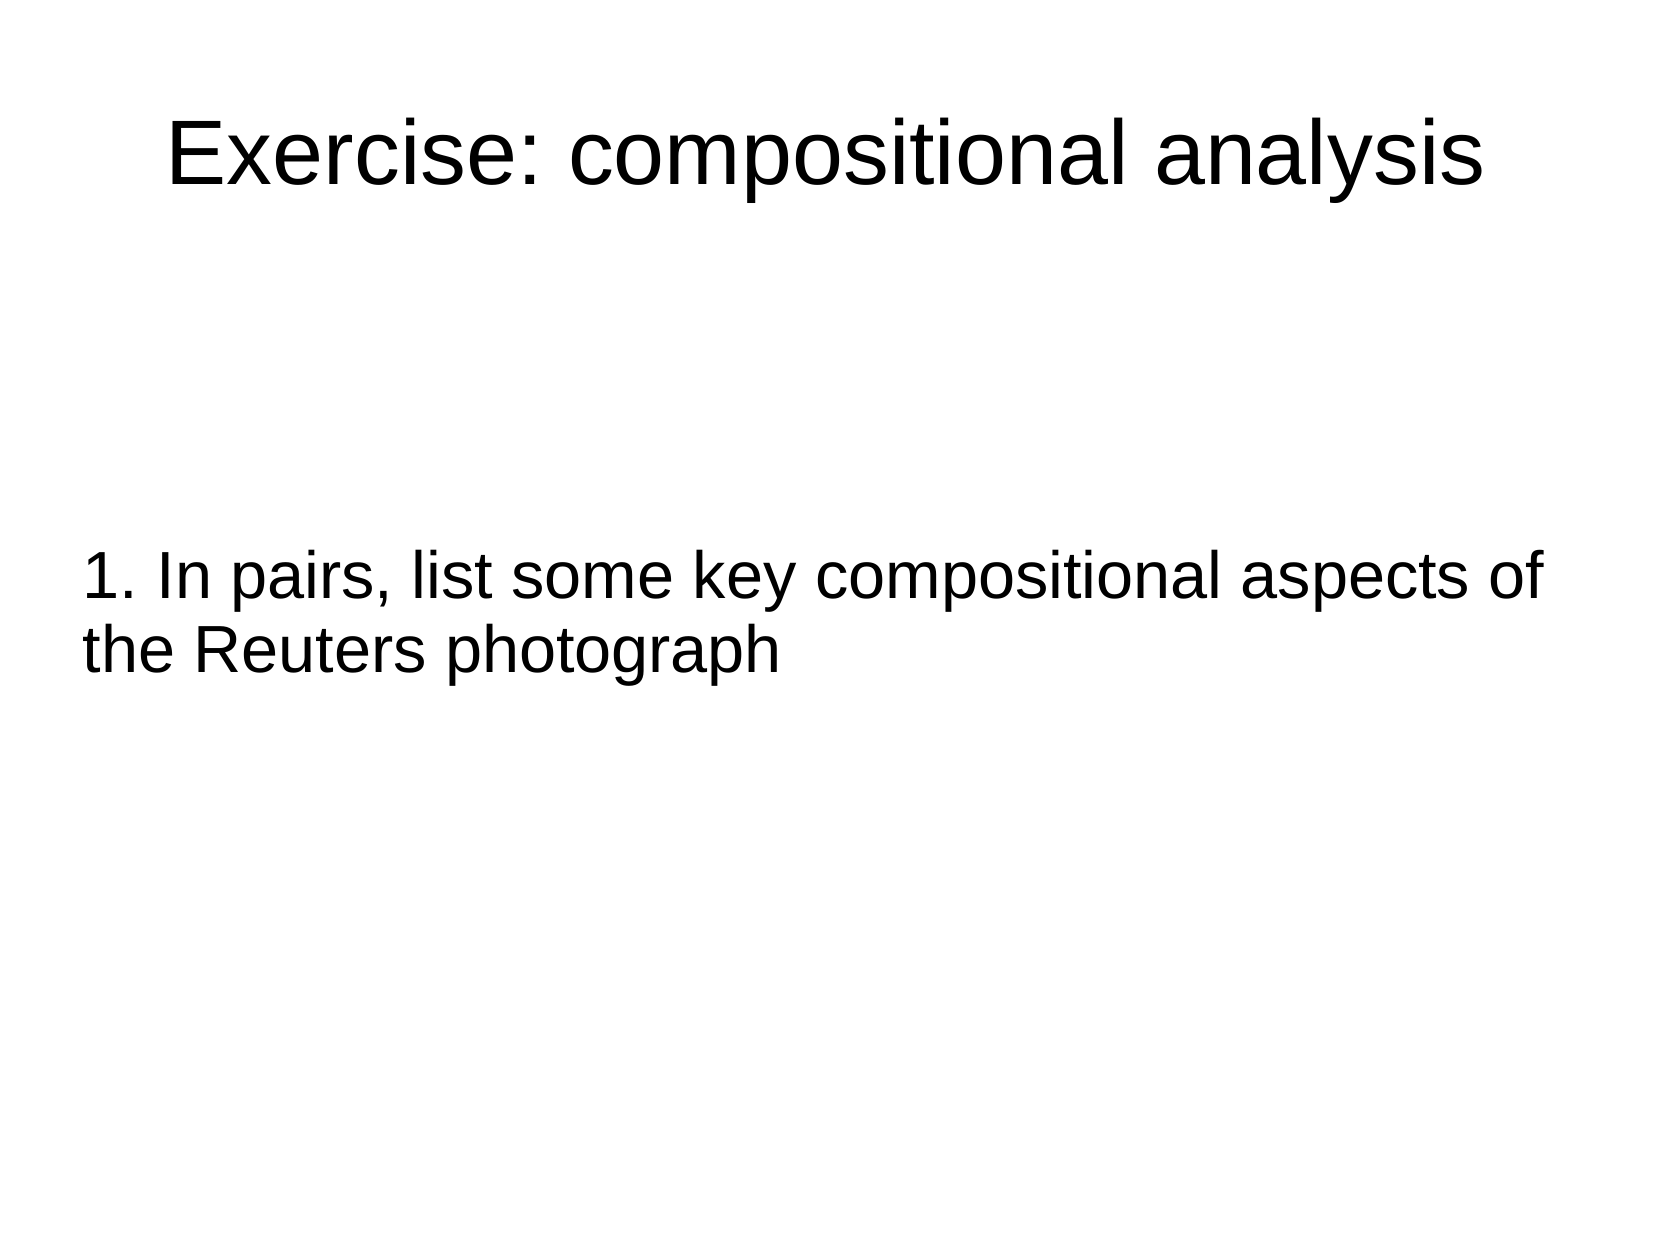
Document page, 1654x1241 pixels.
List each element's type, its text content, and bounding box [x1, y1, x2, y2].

subtitle 1. In pairs, list some key compositional aspects of the Reuters photograph [82, 290, 1571, 1010]
title Exercise: compositional analysis [82, 49, 1571, 257]
